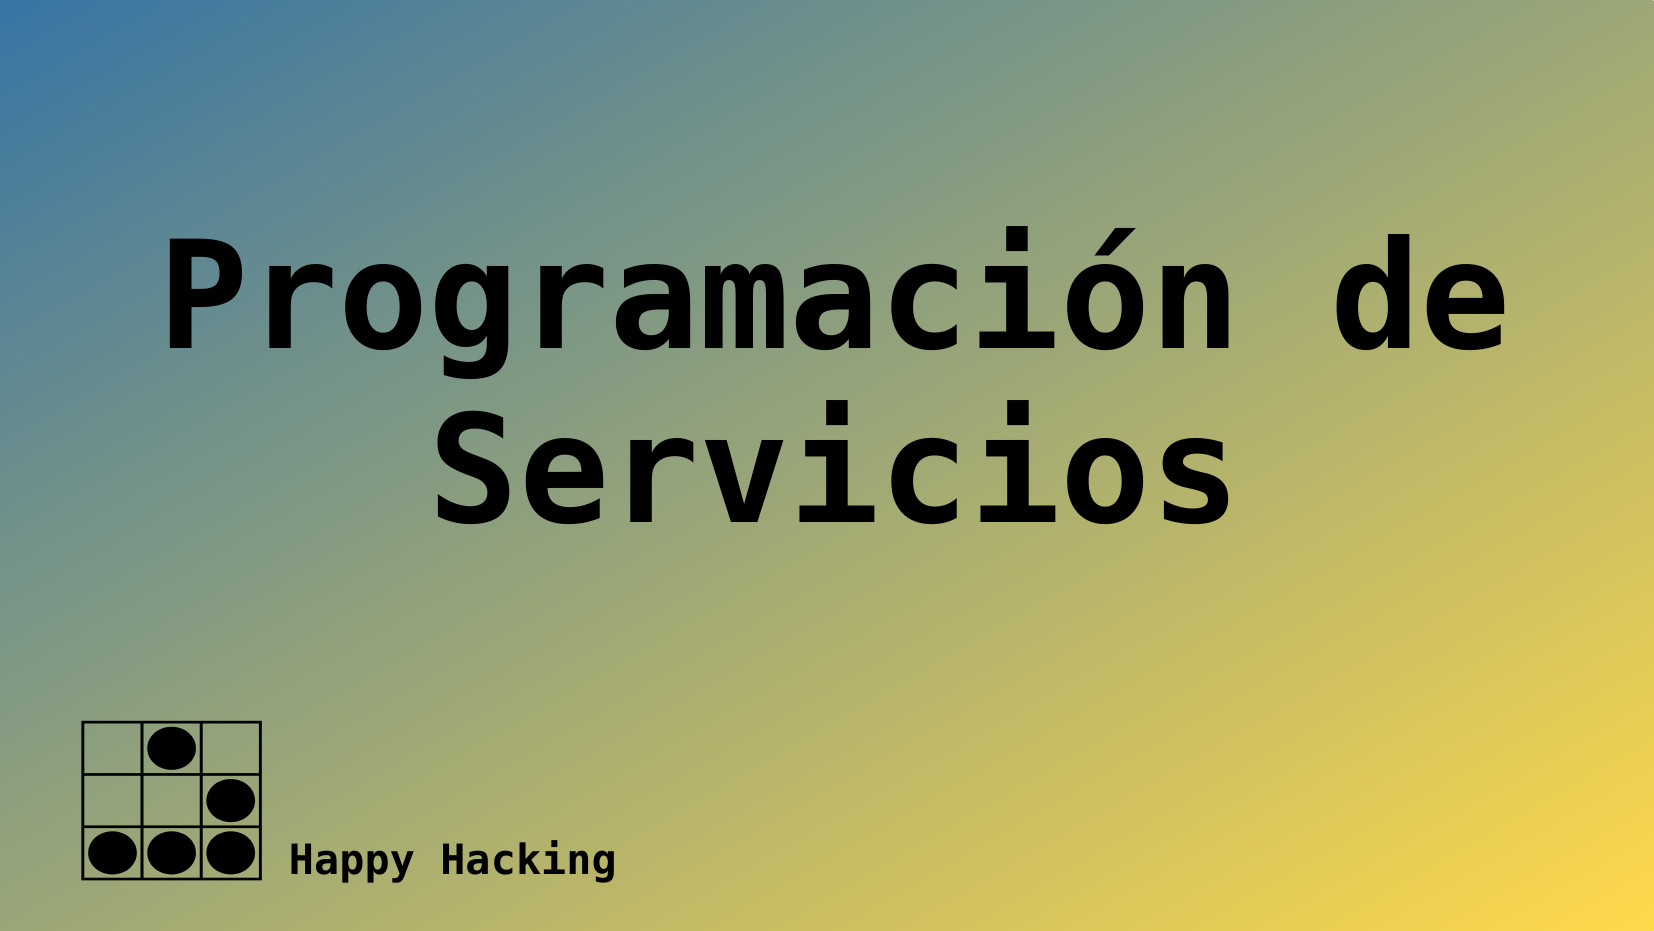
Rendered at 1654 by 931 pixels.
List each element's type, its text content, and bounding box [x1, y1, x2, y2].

picture [68, 709, 275, 892]
subtitle Programación de Servicios [91, 34, 1580, 733]
text_box Happy Hacking [274, 804, 664, 892]
